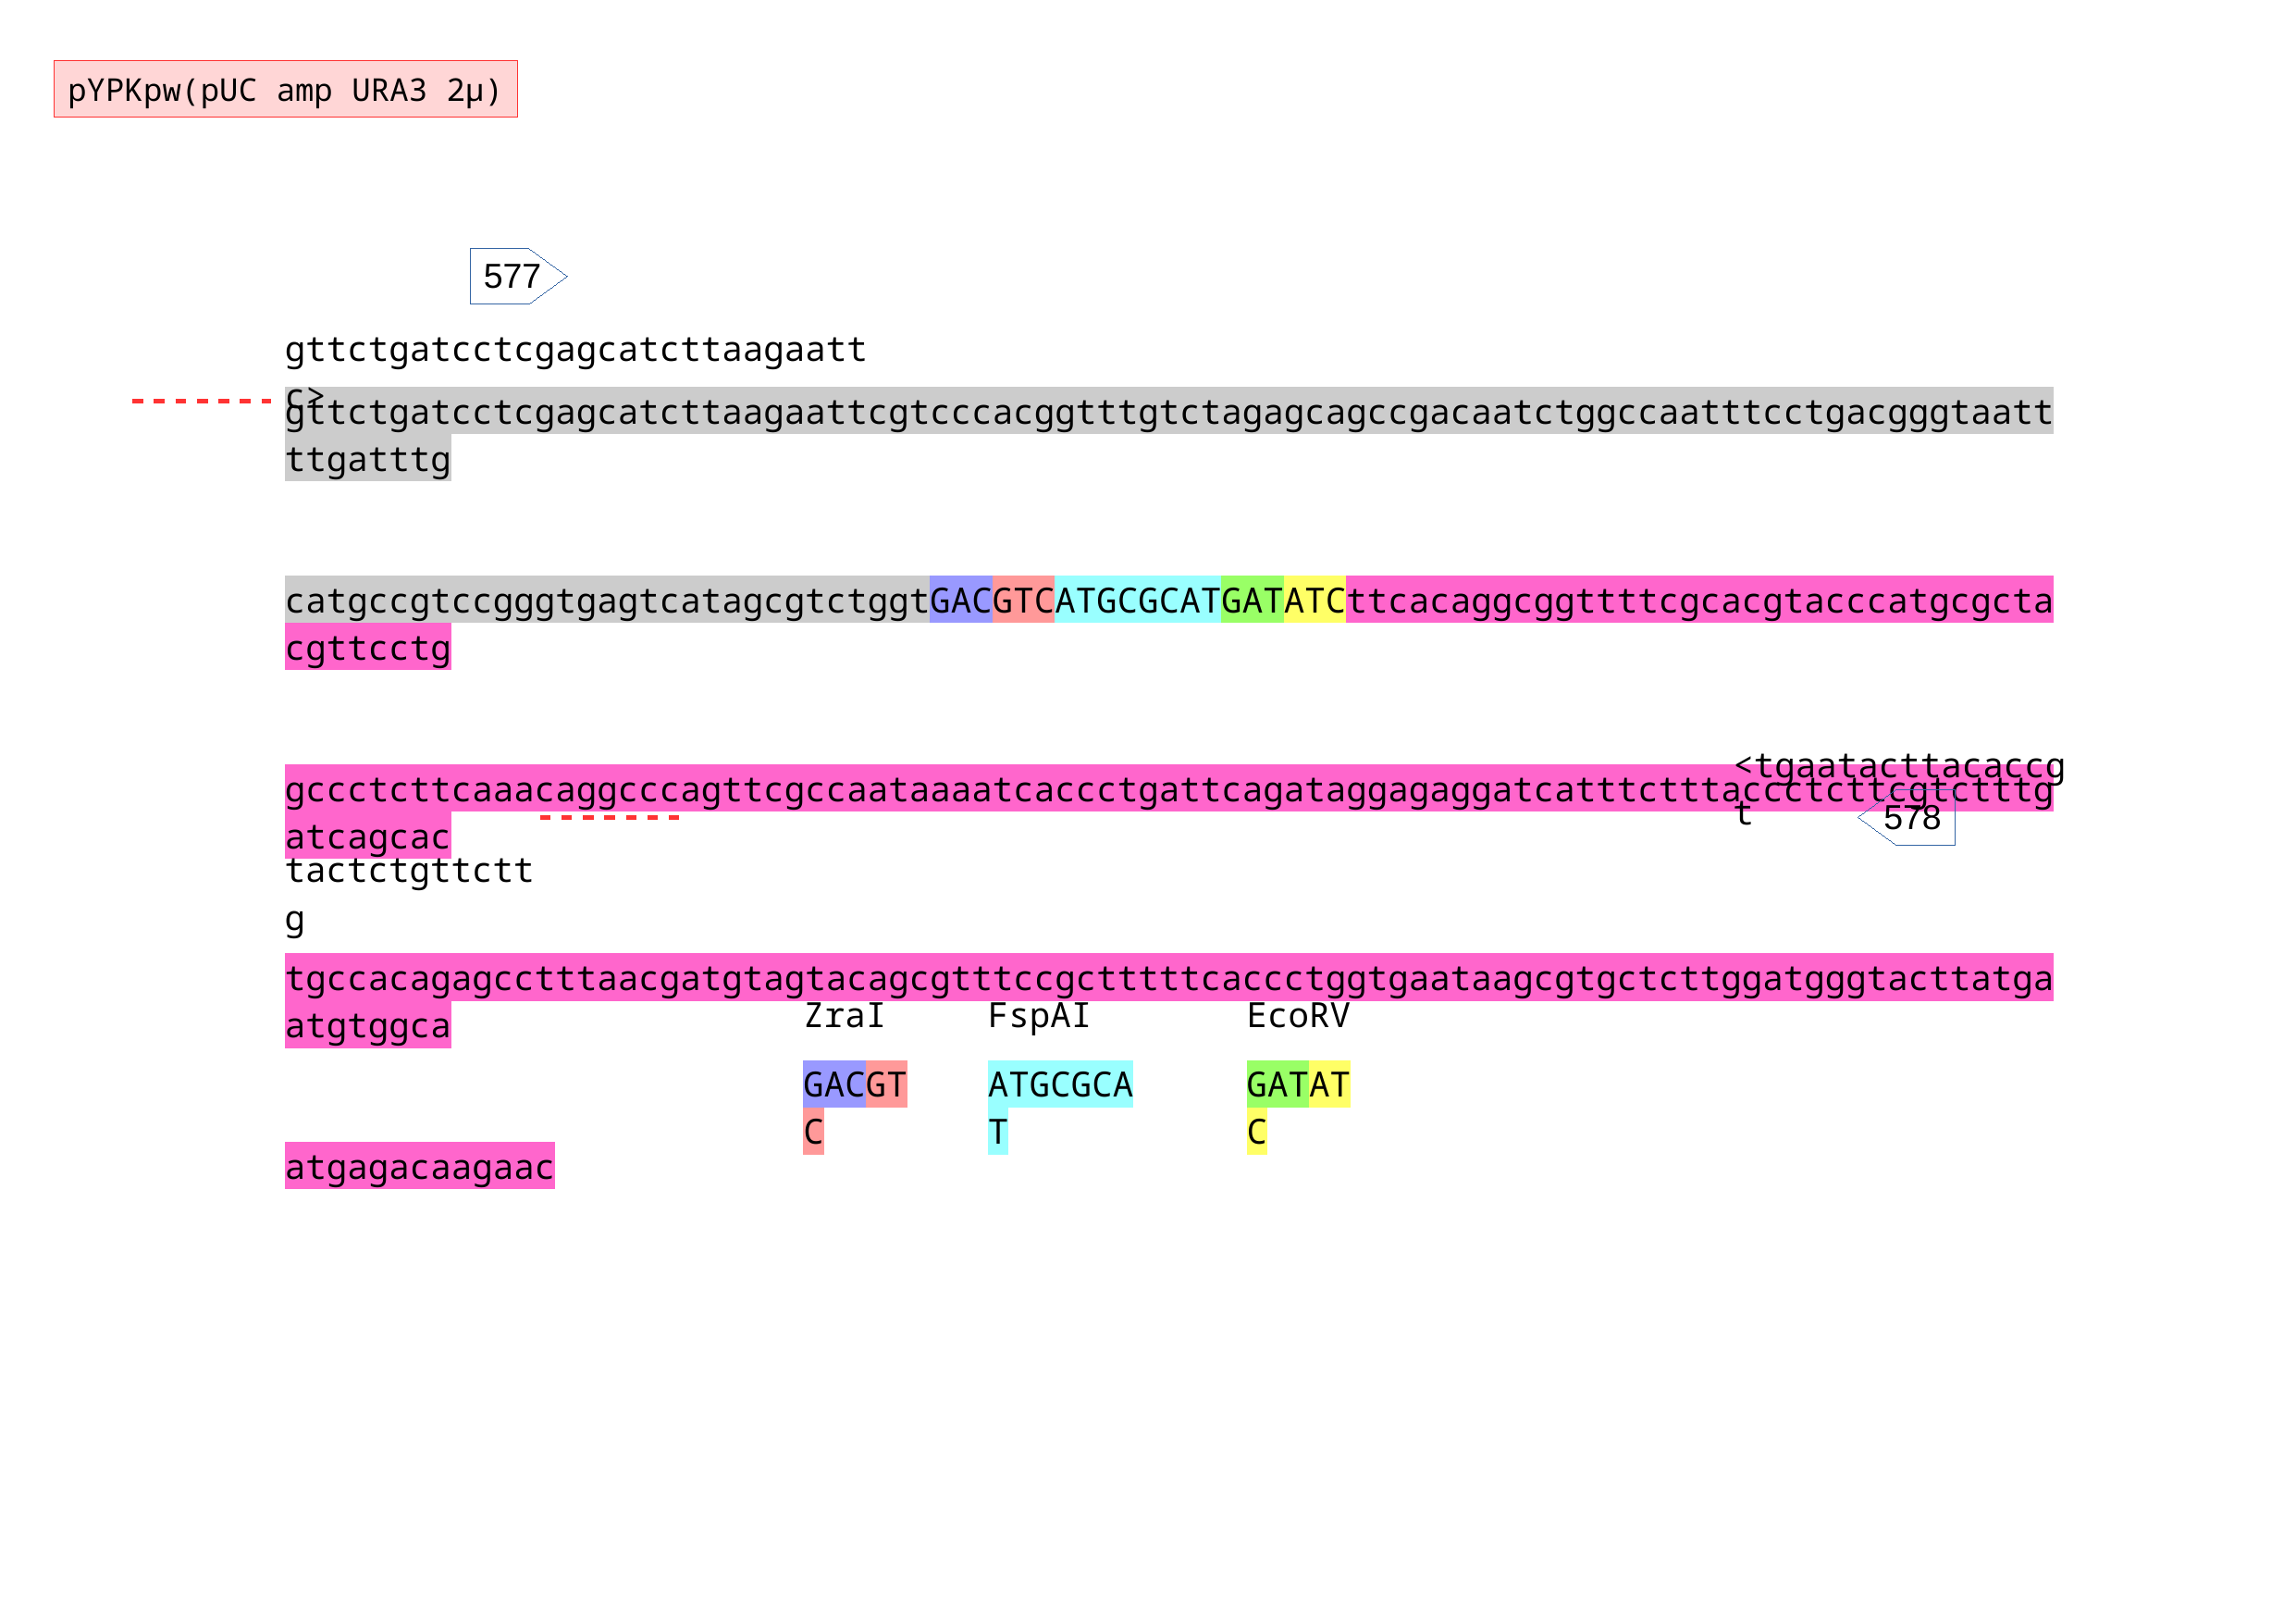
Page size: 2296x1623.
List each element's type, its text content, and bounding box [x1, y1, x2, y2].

text_box gttctgatcctcgagcatcttaagaattcgtcccacggtttgtctagagcagccgacaatctggccaatttcctgacgggtaattttgatttg catgccgtccgggtgagtcatagcgtctggtGACGTCATGCGCATGATATCttcacaggcggttttcgcacgtacccatgcgctacgttcctg gccctcttcaaacaggcccagttcgccaataaaatcaccctgattcagataggagaggatcatttctttaccctcttcgtctttgatcagcac tgccacagagcctttaacgatgtagtacagcgtttccgctttttcaccctggtgaataagcgtgctcttggatgggtacttatgaatgtggca atgagacaagaac [1956, 790, 2076, 846]
text_box gttctgatcctcgagcatcttaagaattcgtcccacggtttgtctagagcagccgacaatctggccaatttcctgacgggtaattttgatttg catgccgtccgggtgagtcatagcgtctggtGACGTCATGCGCATGATATCttcacaggcggttttcgcacgtacccatgcgctacgttcctg gccctcttcaaacaggcccagttcgccaataaaatcaccctgattcagataggagaggatcatttctttaccctcttcgtctttgatcagcac tgccacagagcctttaacgatgtagtacagcgtttccgctttttcaccctggtgaataagcgtgctcttggatgggtacttatgaatgtggca atgagacaagaac [271, 379, 2076, 846]
text_box ZraI [789, 984, 911, 1033]
text_box gttctgatcctcgagcatcttaagaattc> [271, 317, 901, 374]
text_box EcoRV [1232, 984, 1368, 1033]
text_box 577 [470, 248, 568, 304]
text_box pYPKpw(pUC amp URA3 2µ) [54, 60, 481, 110]
text_box GACGTC [789, 1053, 932, 1102]
text_box GATATC [1232, 1053, 1375, 1102]
text_box 578 [1858, 789, 1956, 846]
text_box <tgaatacttacaccgt [1719, 734, 2080, 790]
text_box FspAI [974, 984, 1121, 1033]
text_box ATGCGCAT [974, 1053, 1161, 1114]
text_box tactctgttcttg [270, 838, 554, 901]
